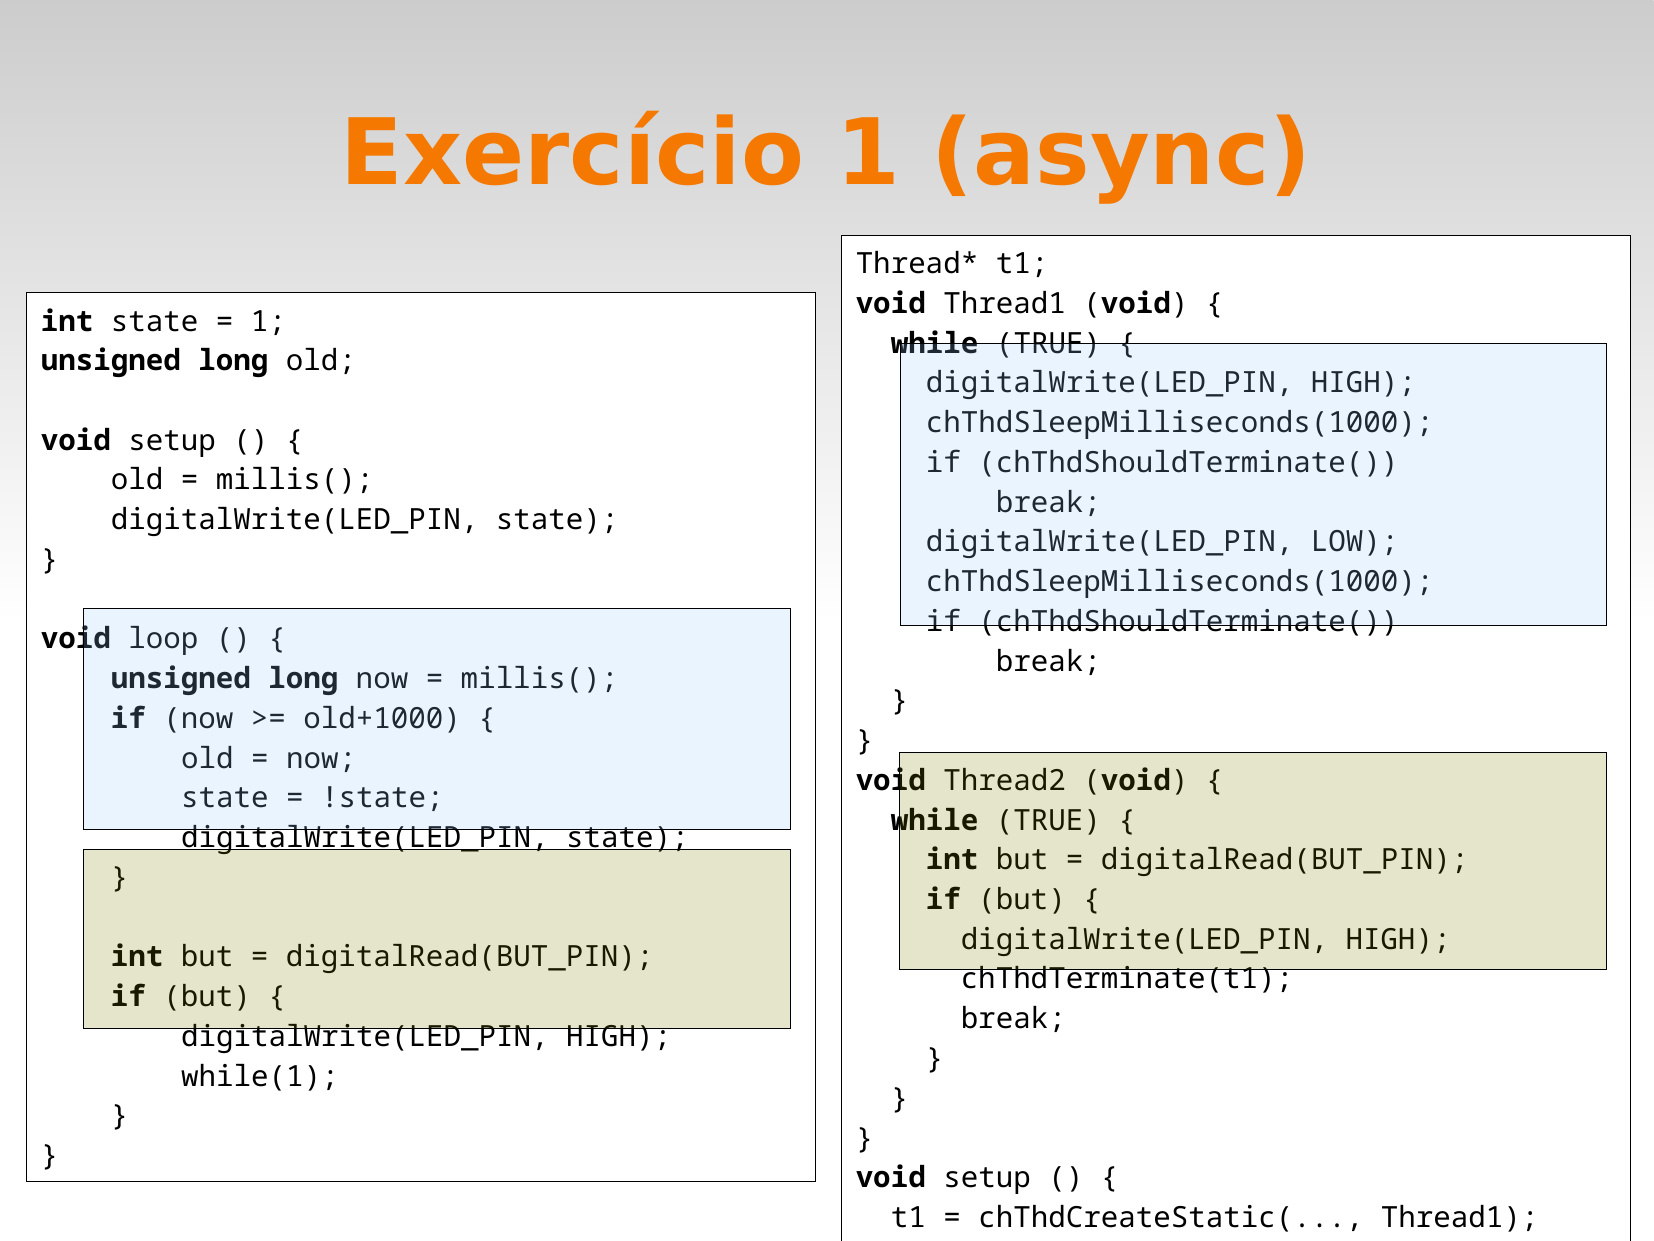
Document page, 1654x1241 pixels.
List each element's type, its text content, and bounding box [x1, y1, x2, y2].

text_box [83, 849, 791, 1029]
text_box [83, 608, 791, 830]
text_box int state = 1; unsigned long old; void setup () { old = millis(); digitalWrite(LED_PIN, state); } void loop () { unsigned long now = millis(); if (now >= old+1000) { old = now; state = !state; digitalWrite(LED_PIN, state); } int but = digitalRead(BUT_PIN); if (but) { digitalWrite(LED_PIN, HIGH); while(1); } } [26, 292, 816, 1066]
text_box [900, 343, 1607, 626]
text_box Thread* t1; void Thread1 (void) { while (TRUE) { digitalWrite(LED_PIN, HIGH); chThdSleepMilliseconds(1000); if (chThdShouldTerminate()) break; digitalWrite(LED_PIN, LOW); chThdSleepMilliseconds(1000); if (chThdShouldTerminate()) break; } } void Thread2 (void) { while (TRUE) { int but = digitalRead(BUT_PIN); if (but) { digitalWrite(LED_PIN, HIGH); chThdTerminate(t1); break; } } } void setup () { t1 = chThdCreateStatic(..., Thread1); chThdCreateStatic(..., Thread2); } [841, 235, 1631, 1176]
title Exercício 1 (async) [82, 49, 1571, 257]
text_box [899, 752, 1607, 970]
